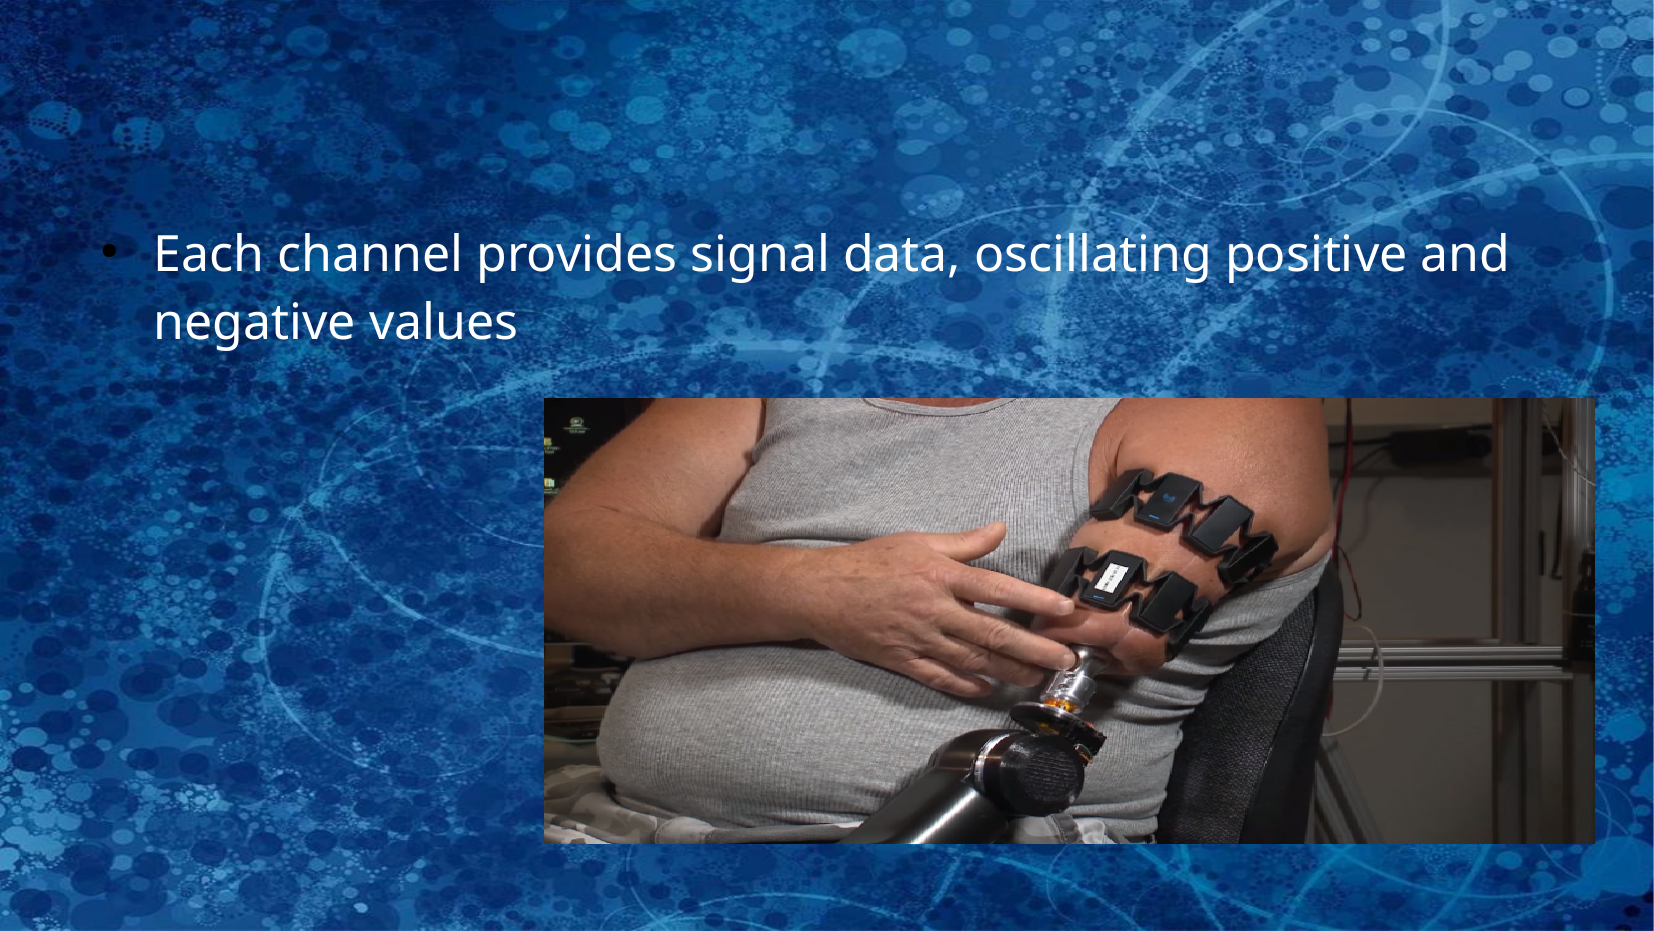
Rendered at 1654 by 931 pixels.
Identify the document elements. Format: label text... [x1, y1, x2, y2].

list Each channel provides signal data, oscillating positive and negative values [82, 217, 1571, 758]
picture [0, 0, 1654, 931]
